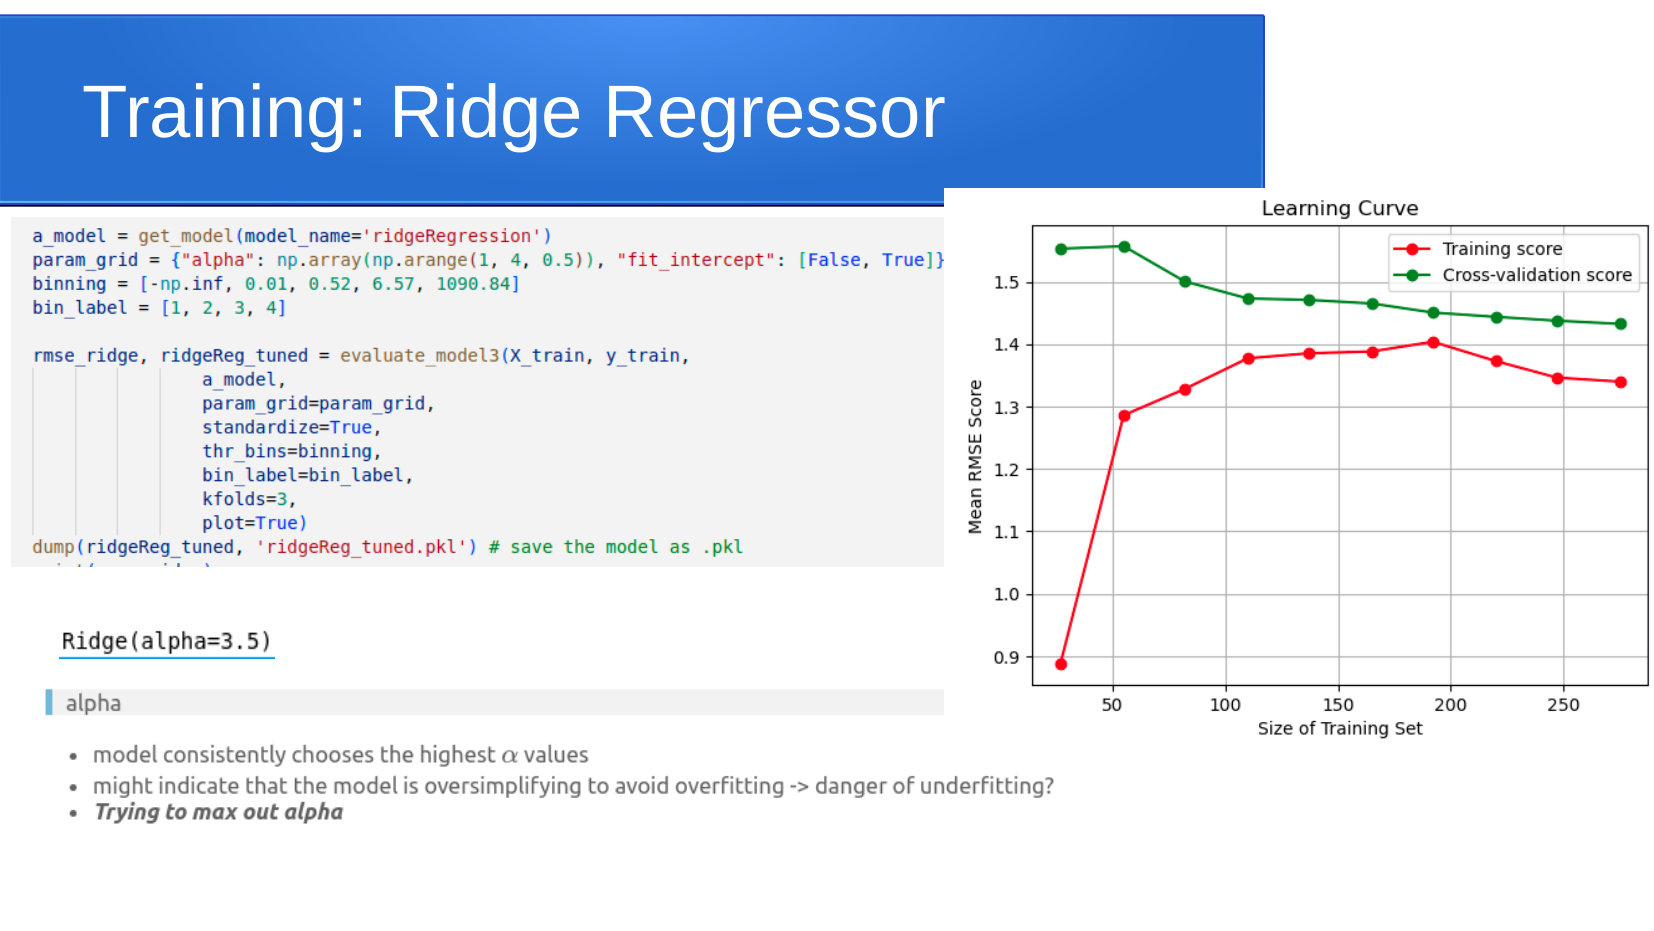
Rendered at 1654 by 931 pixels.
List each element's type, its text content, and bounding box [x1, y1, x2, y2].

title Training: Ridge Regressor [82, 35, 1235, 189]
picture [59, 625, 275, 659]
picture [11, 188, 1654, 840]
